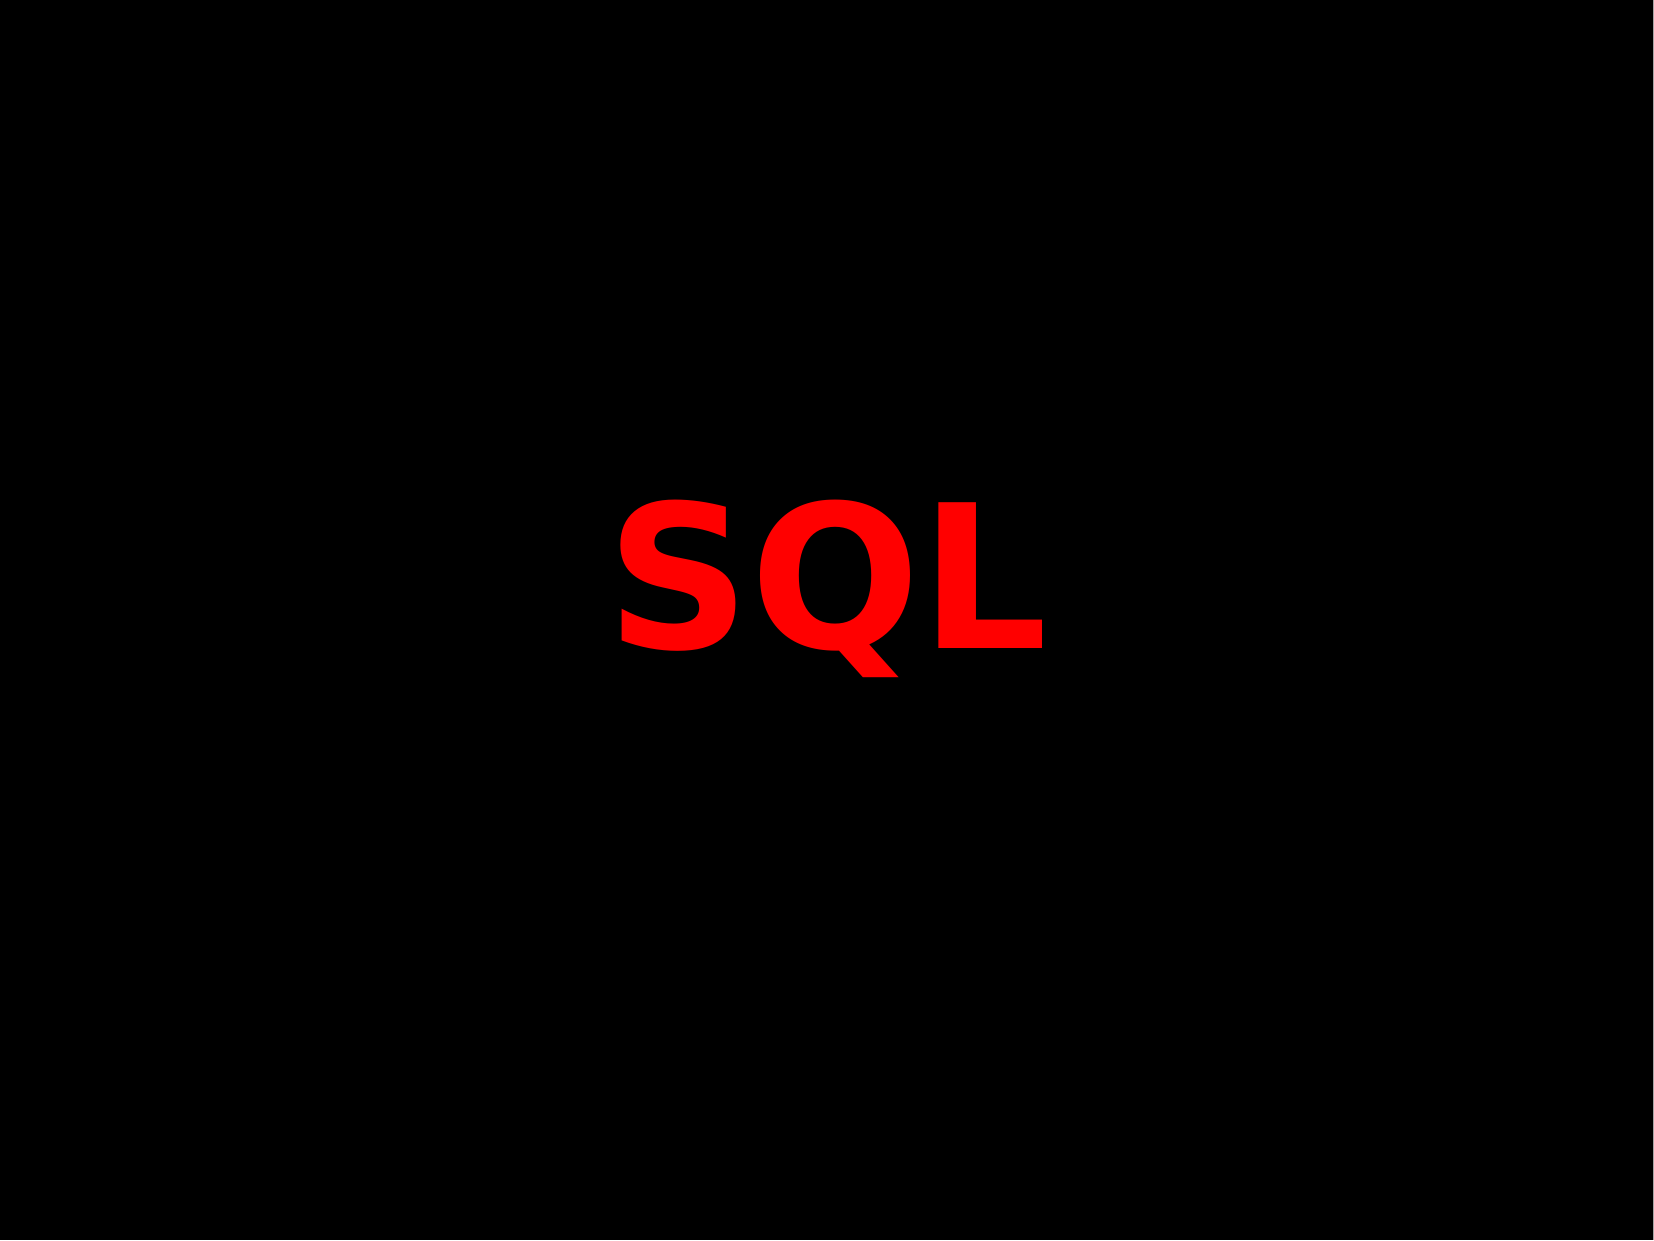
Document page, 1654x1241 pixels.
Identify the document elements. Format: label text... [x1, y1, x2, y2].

subtitle SQL [82, 49, 1571, 1109]
